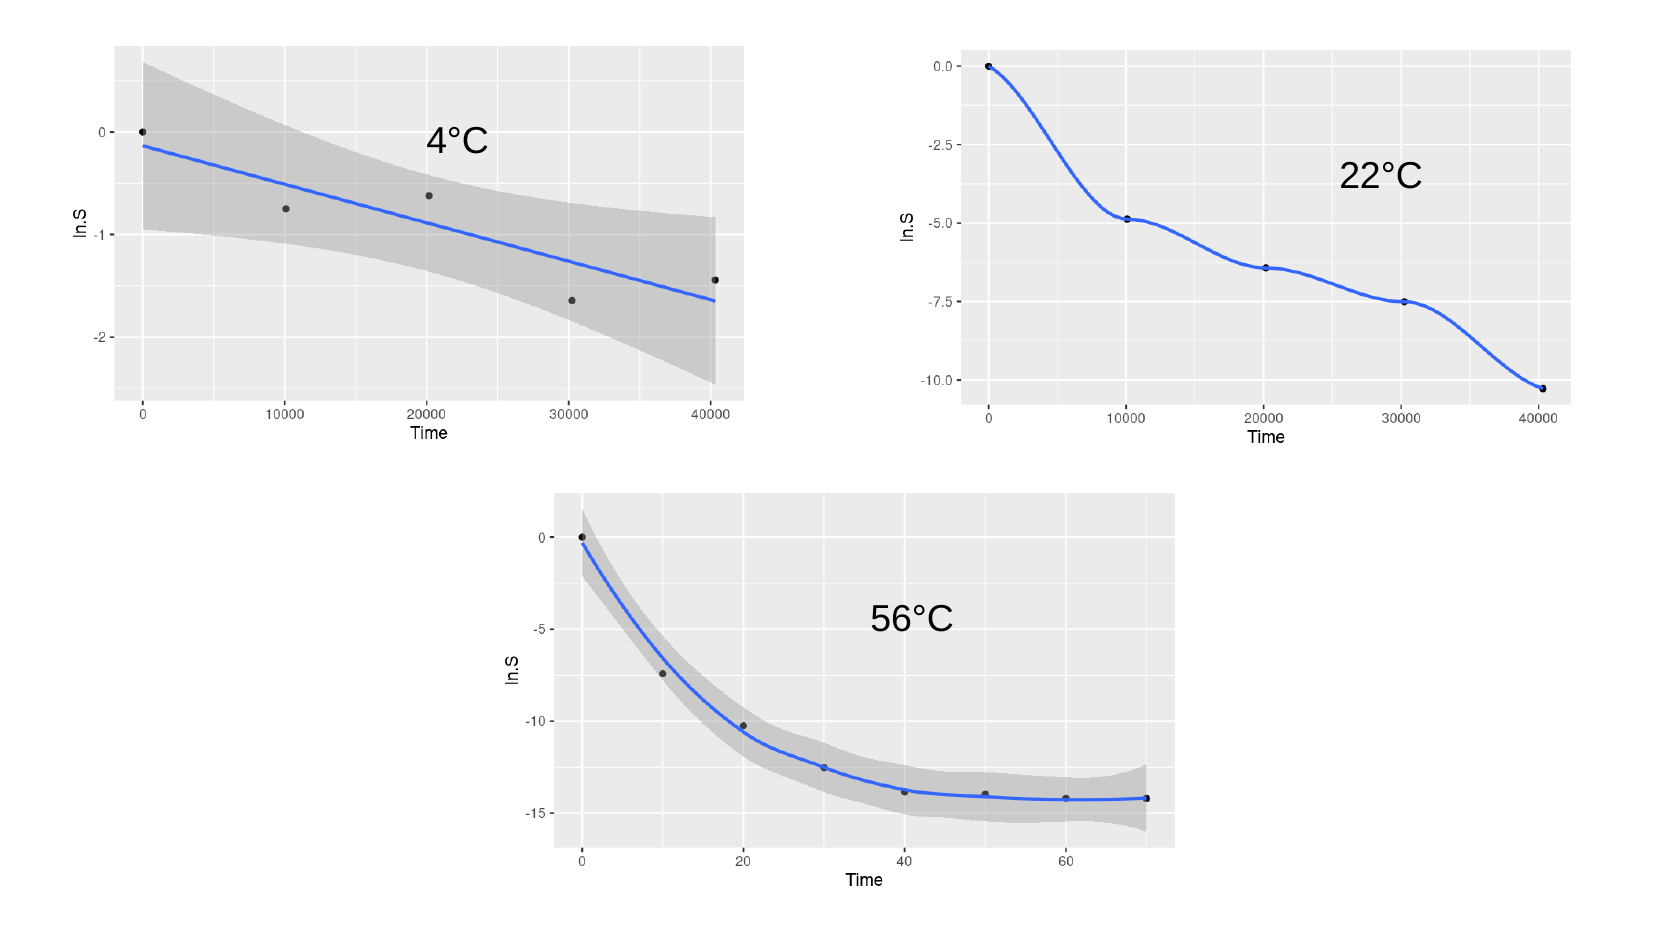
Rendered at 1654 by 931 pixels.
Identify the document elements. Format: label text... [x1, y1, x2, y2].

picture [496, 484, 1183, 898]
text_box 4°C [411, 111, 504, 169]
picture [891, 41, 1579, 455]
text_box 56°C [855, 590, 969, 648]
picture [64, 37, 752, 451]
text_box 22°C [1324, 147, 1438, 205]
